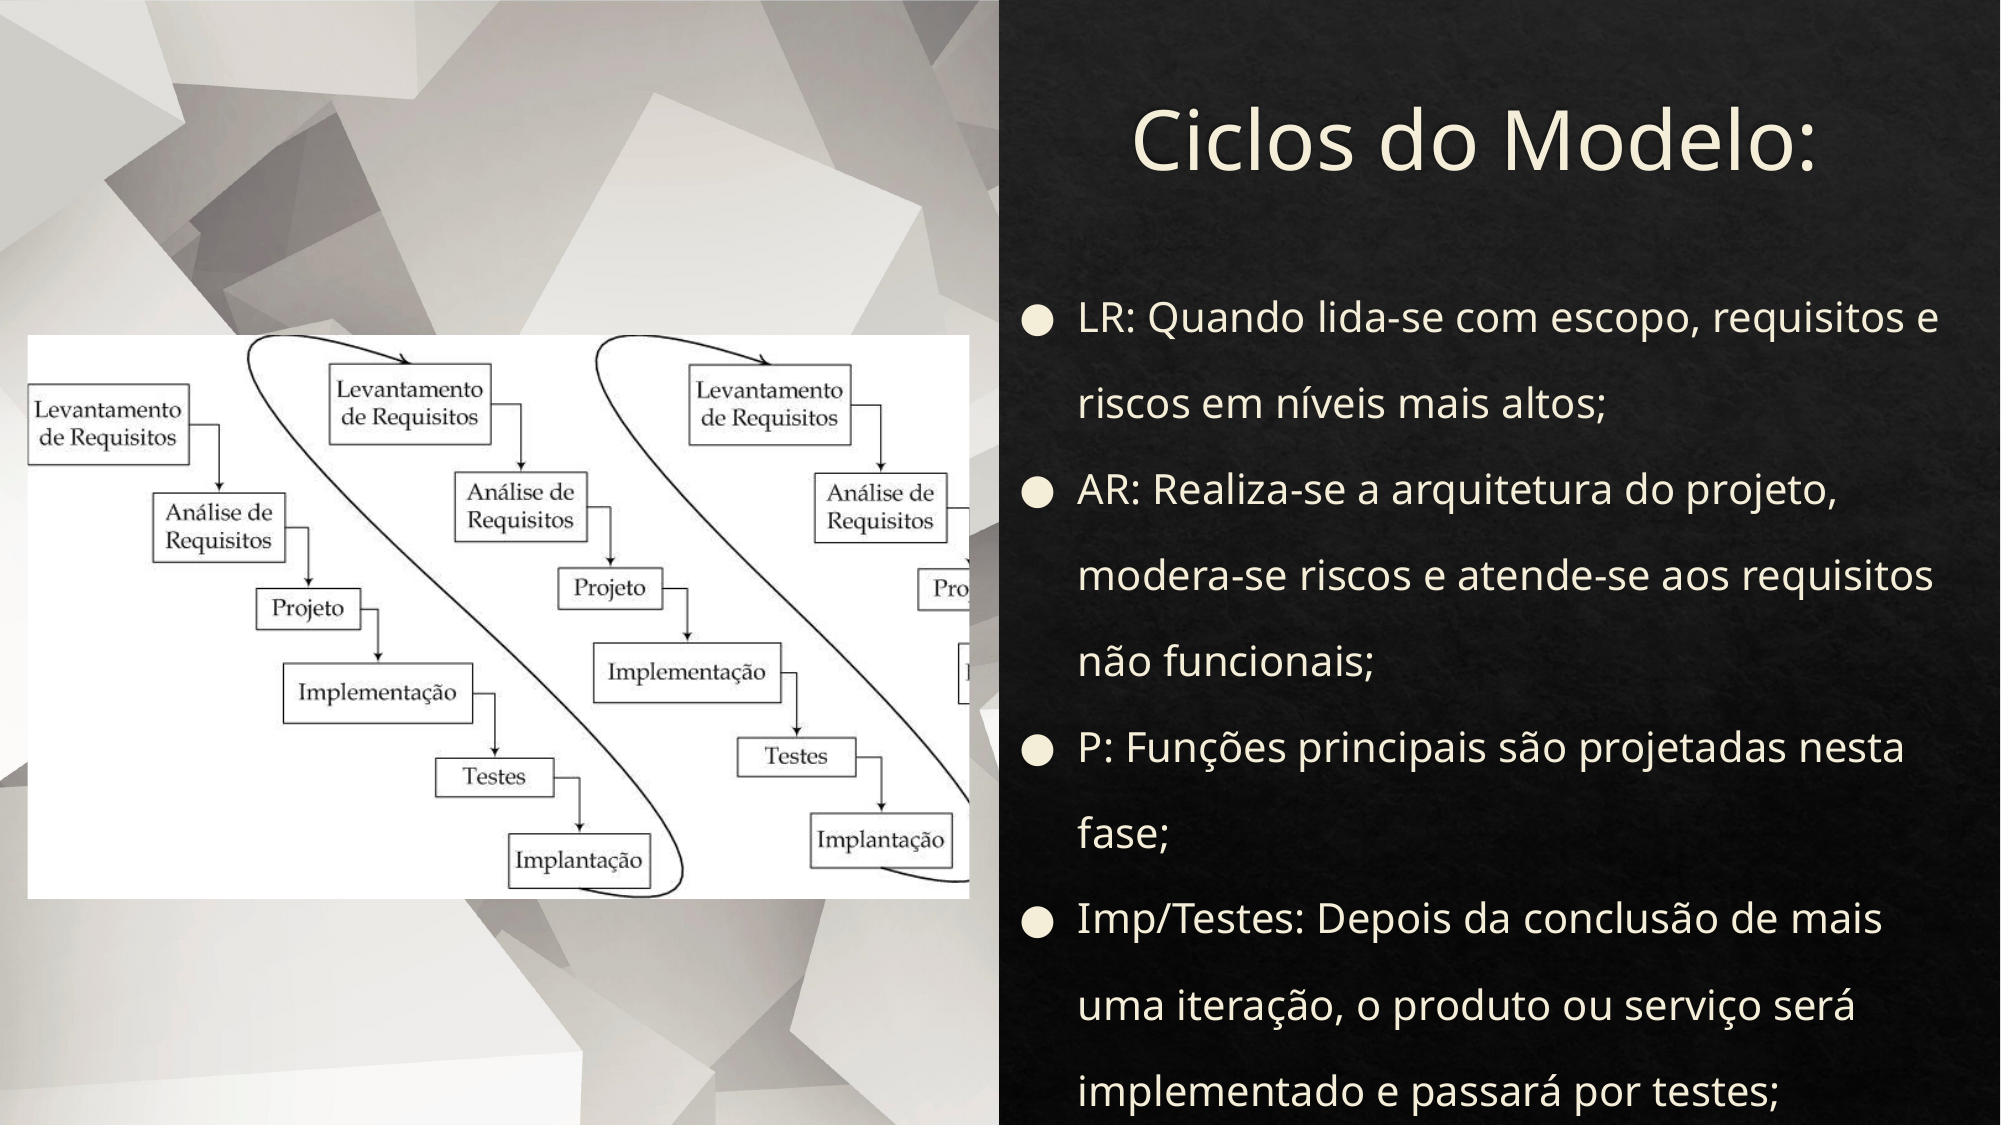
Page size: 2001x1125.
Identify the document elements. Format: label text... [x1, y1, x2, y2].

text_box LR: Quando lida-se com escopo, requisitos e riscos em níveis mais altos; AR: Realiza-se a arquitetura do projeto, modera-se riscos e atende-se aos requisitos não funcionais; P: Funções principais são projetadas nesta fase; Imp/Testes: Depois da conclusão de mais uma iteração, o produto ou serviço será implementado e passará por testes; Implantação: O produto terá seus feedbacks ao final da iteração e a entrega parcial é realizada; [987, 239, 1988, 1125]
picture [0, 0, 2001, 1125]
title Ciclos do Modelo: [1115, 36, 1861, 196]
